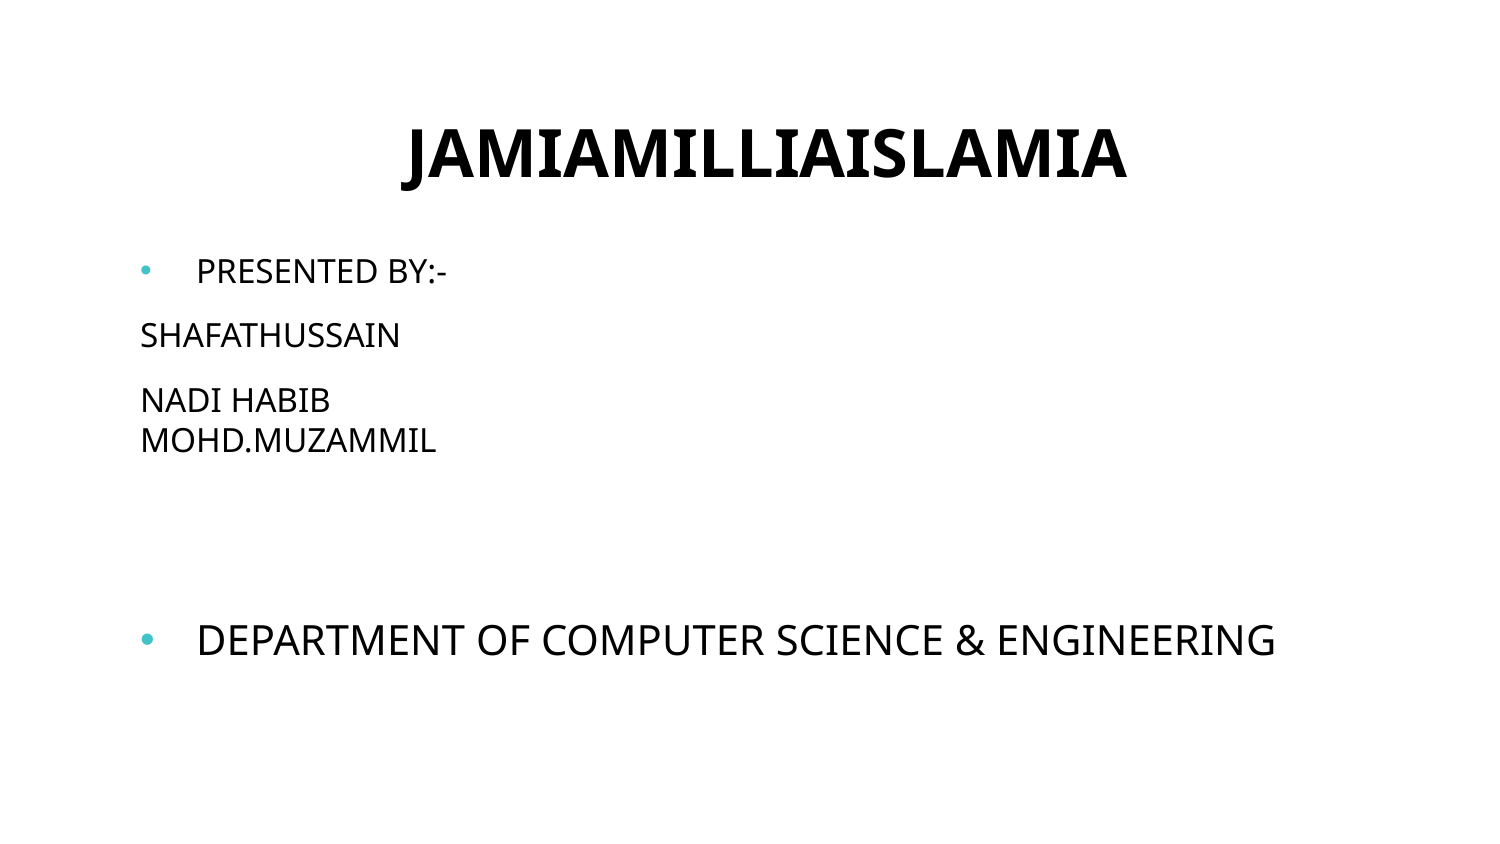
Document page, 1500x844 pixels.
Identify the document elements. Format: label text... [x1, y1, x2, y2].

title JAMIAMILLIAISLAMIA [125, 57, 1375, 198]
list PRESENTED BY:- SHAFATHUSSAIN NADI HABIB MOHD.MUZAMMIL DEPARTMENT OF COMPUTER SCIENCE & ENGINEERING [125, 234, 1375, 735]
